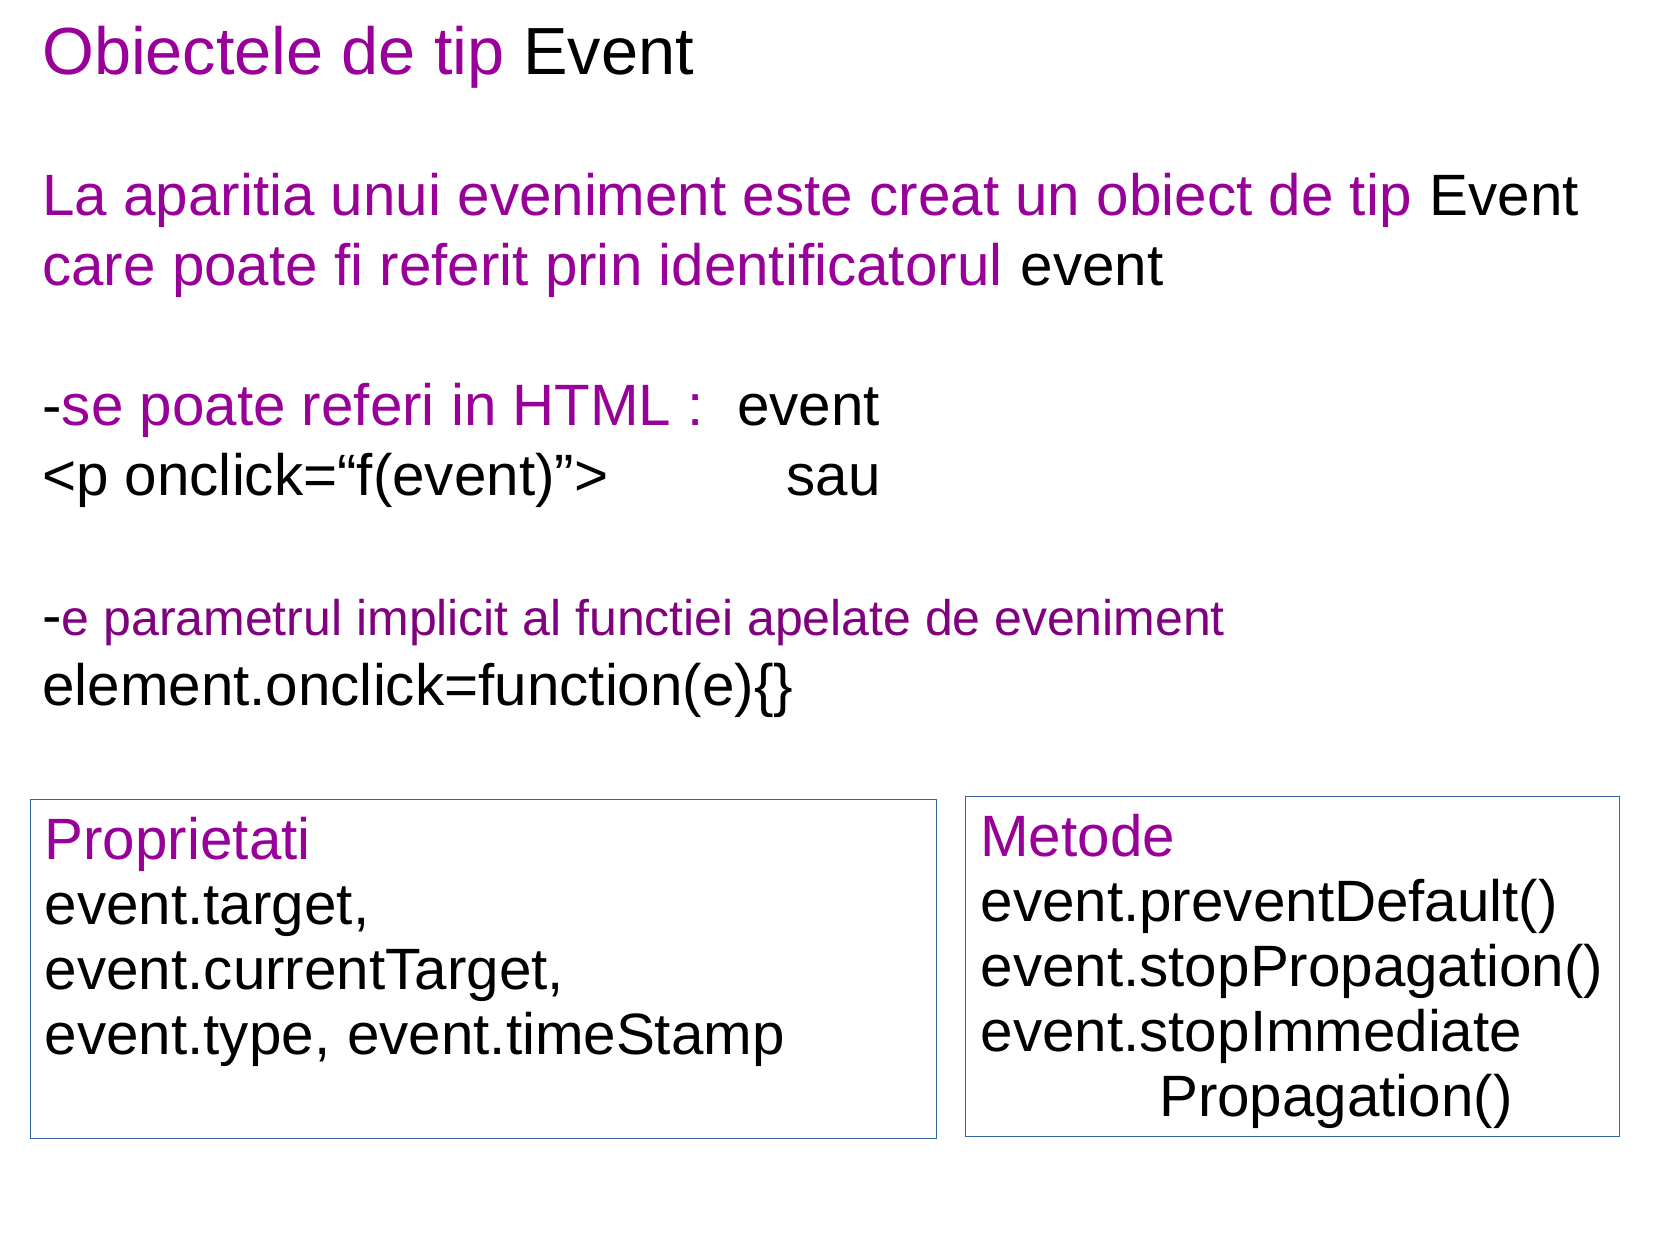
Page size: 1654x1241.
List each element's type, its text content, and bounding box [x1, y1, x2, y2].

text_box Metode event.preventDefault() event.stopPropagation() event.stopImmediate Propagation() [965, 796, 1620, 1137]
text_box Proprietati event.target, event.currentTarget, event.type, event.timeStamp [30, 799, 937, 1139]
text_box Obiectele de tip Event La aparitia unui eveniment este creat un obiect de tip Event care poate fi referit prin identificatorul event -se poate referi in HTML : event <p onclick=“f(event)”> sau -e parametrul implicit al functiei apelate de eveniment element.onclick=function(e){} [27, 0, 1637, 1241]
